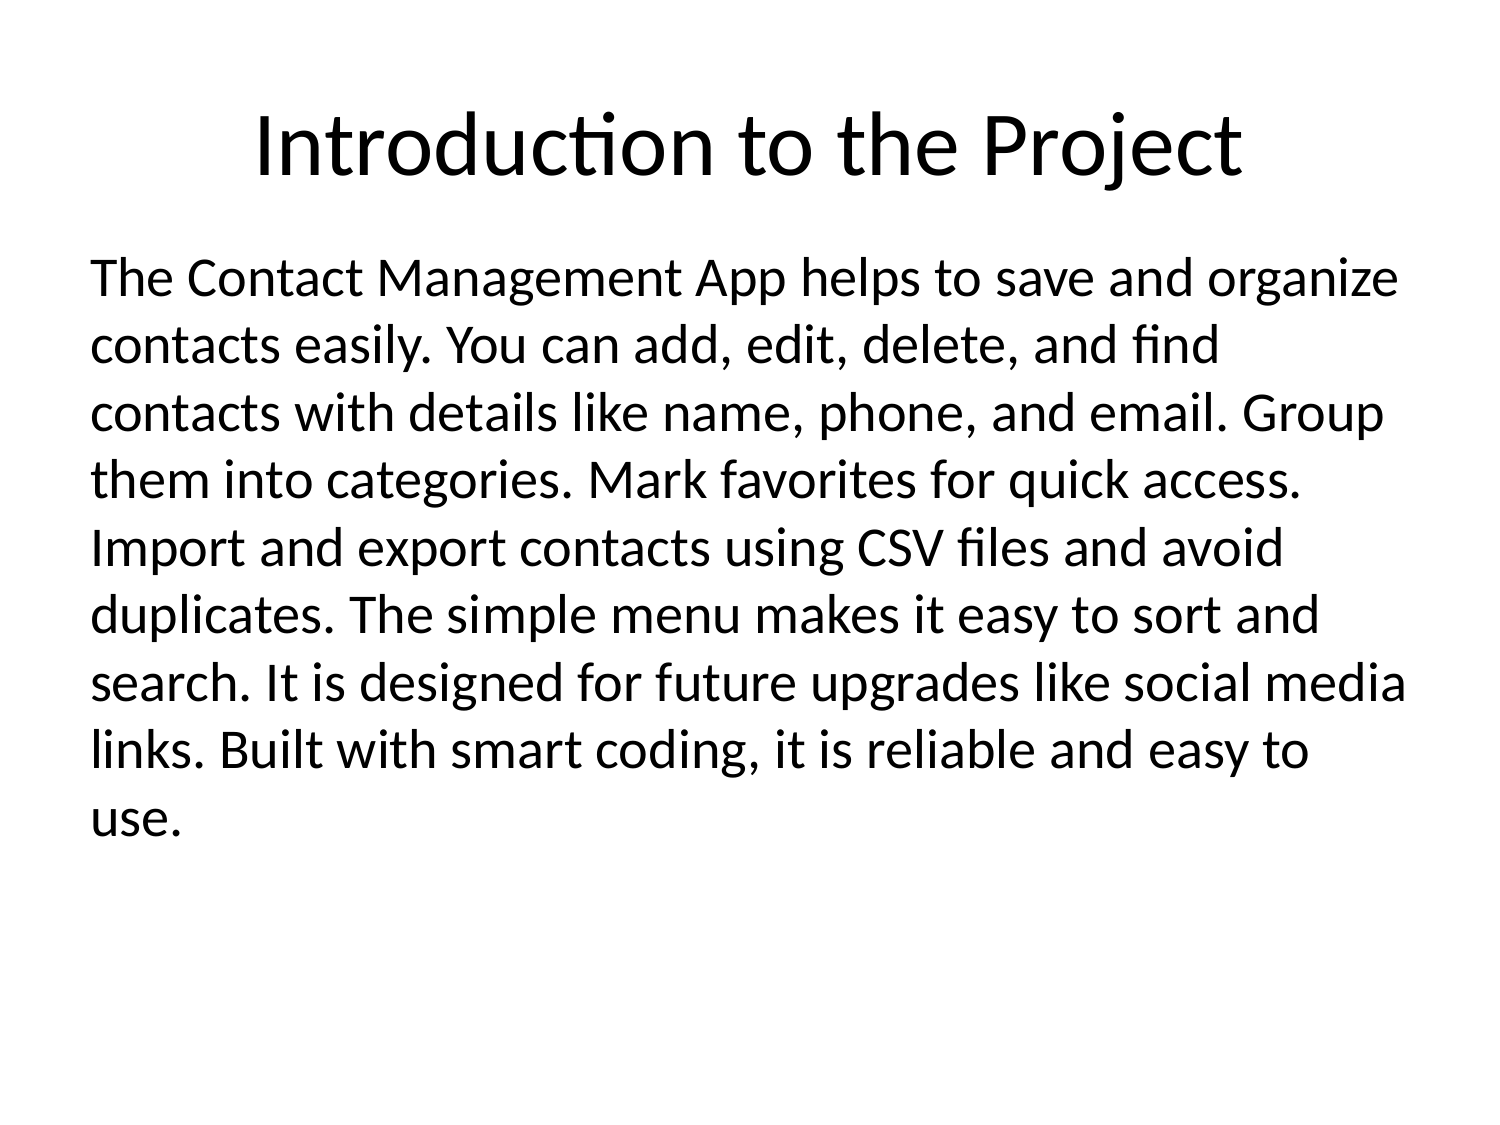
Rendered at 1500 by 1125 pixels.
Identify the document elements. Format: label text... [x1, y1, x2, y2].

list The Contact Management App helps to save and organize contacts easily. You can add, edit, delete, and find contacts with details like name, phone, and email. Group them into categories. Mark favorites for quick access. Import and export contacts using CSV files and avoid duplicates. The simple menu makes it easy to sort and search. It is designed for future upgrades like social media links. Built with smart coding, it is reliable and easy to use. [75, 232, 1426, 975]
title Introduction to the Project [75, 45, 1426, 232]
